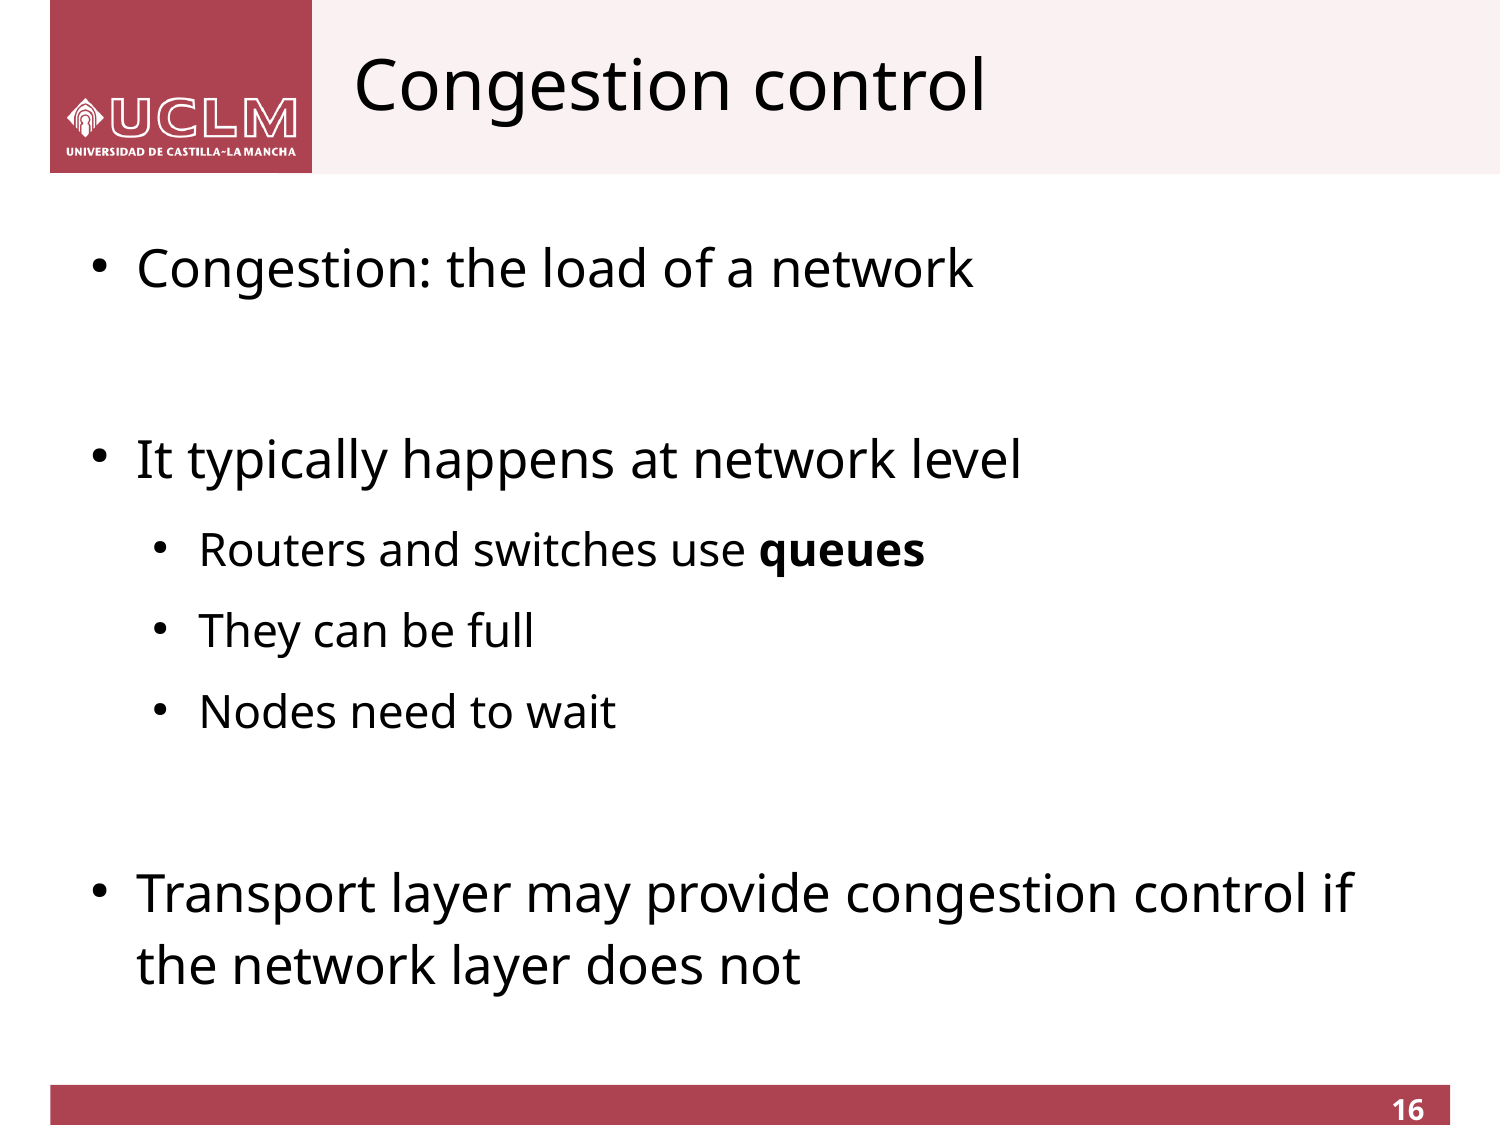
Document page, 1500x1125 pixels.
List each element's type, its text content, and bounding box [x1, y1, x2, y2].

title Congestion control [353, 6, 1425, 168]
list Congestion: the load of a network It typically happens at network level Routers and switches use queues They can be full Nodes need to wait Transport layer may provide congestion control if the network layer does not [74, 231, 1425, 1004]
picture [50, 0, 312, 173]
